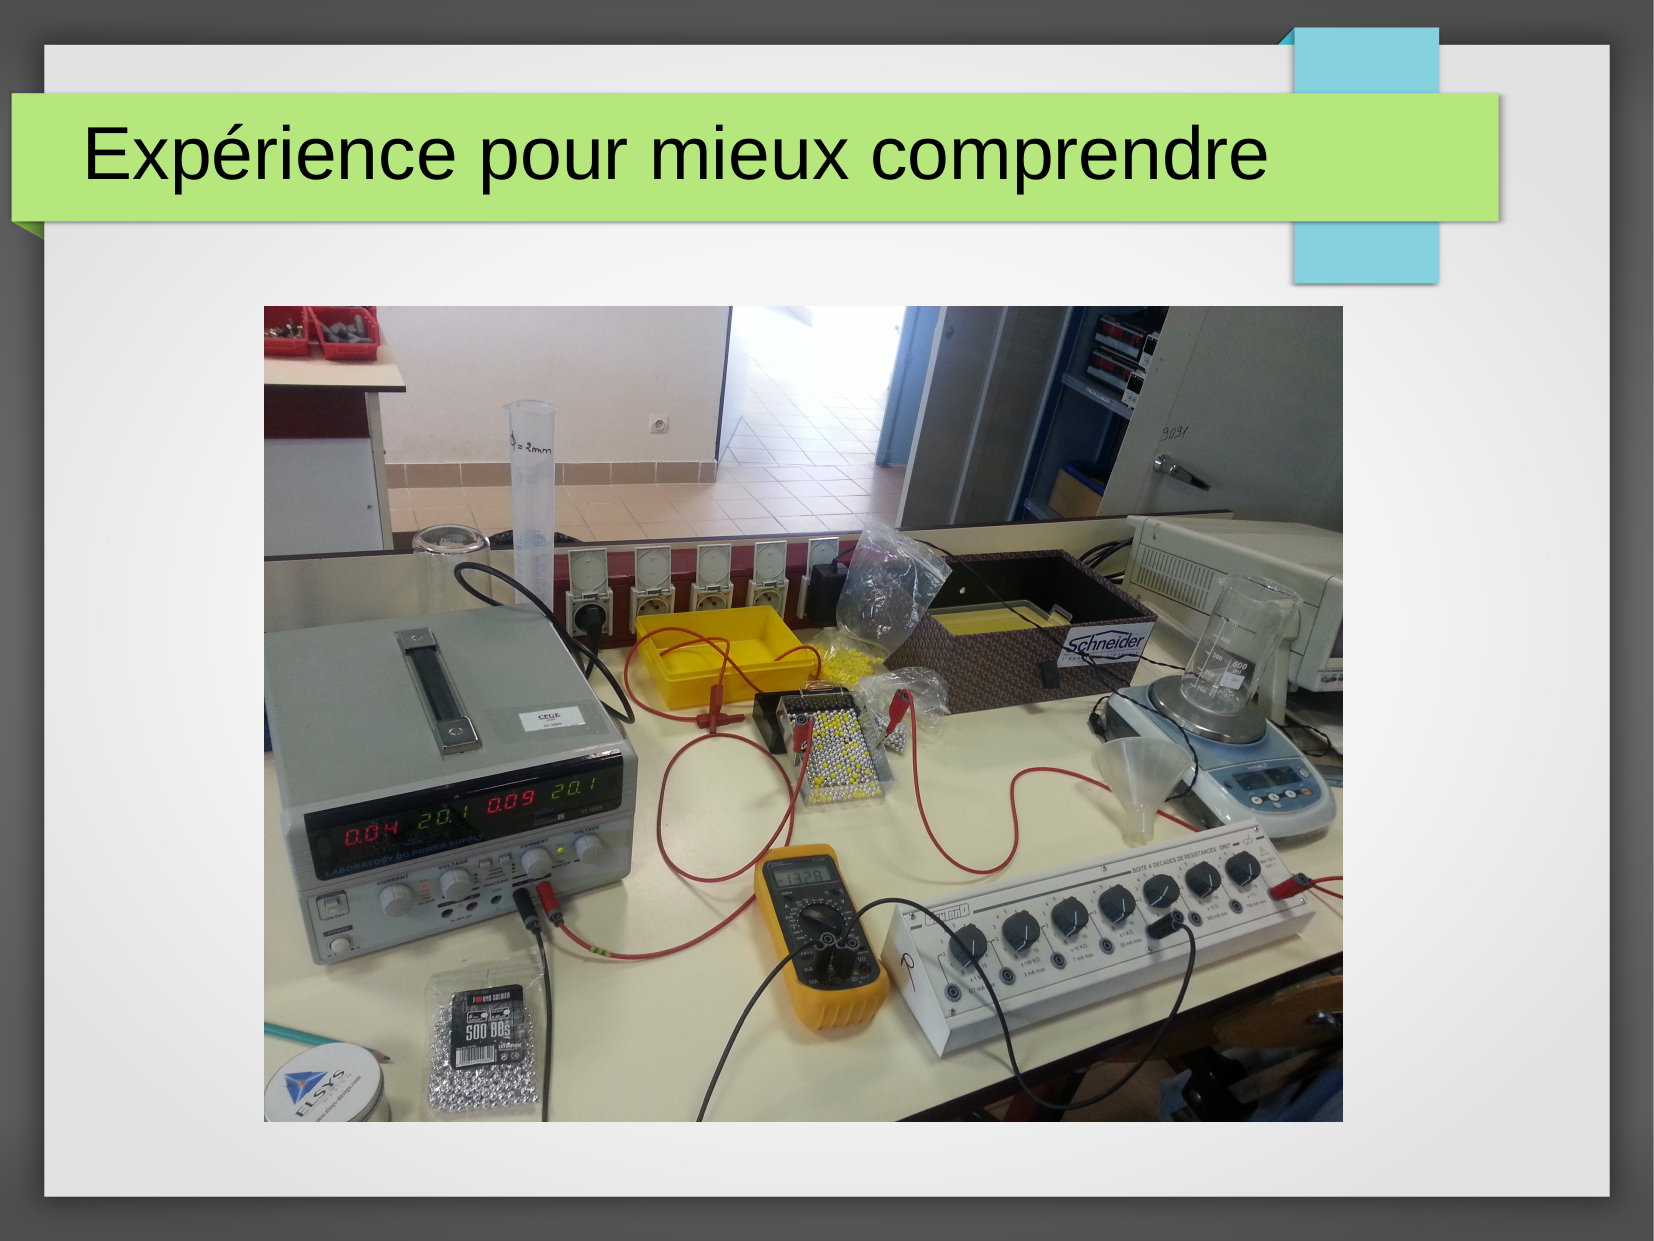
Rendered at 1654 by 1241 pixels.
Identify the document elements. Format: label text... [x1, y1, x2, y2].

title Expérience pour mieux comprendre [82, 94, 1351, 213]
picture [0, 0, 1654, 1241]
